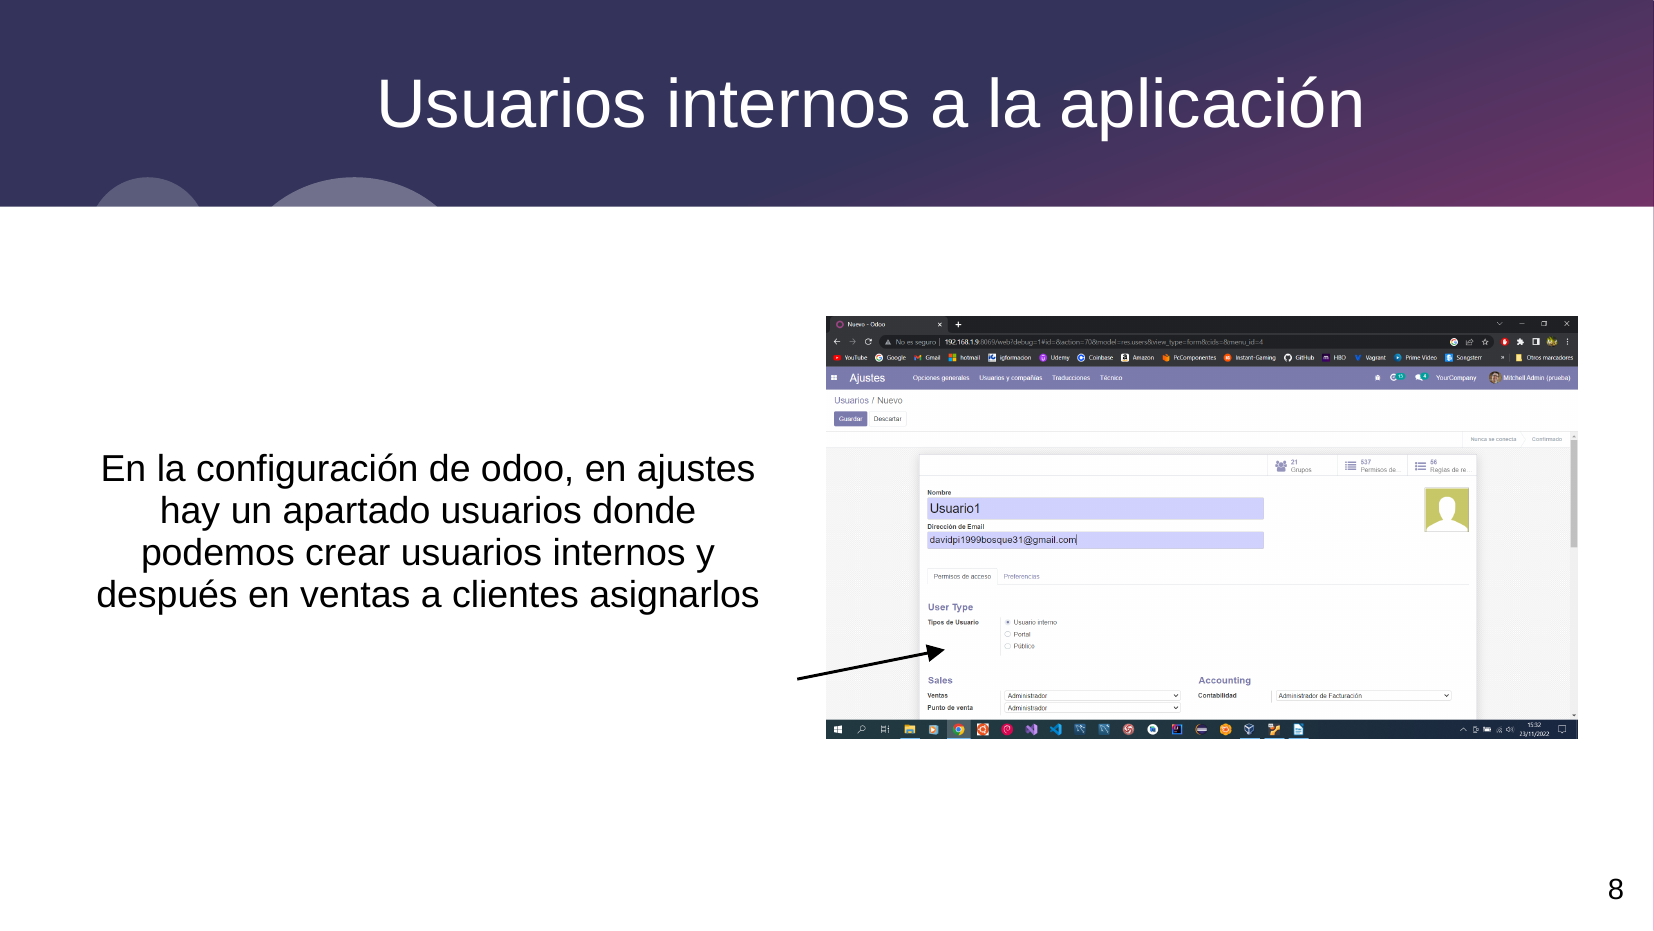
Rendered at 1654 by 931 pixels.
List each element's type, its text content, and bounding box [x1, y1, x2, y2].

title Usuarios internos a la aplicación [88, 0, 1654, 207]
picture [826, 316, 1578, 739]
subtitle En la configuración de odoo, en ajustes hay un apartado usuarios donde podemos crear usuarios internos y después en ventas a clientes asignarlos [88, 236, 768, 827]
